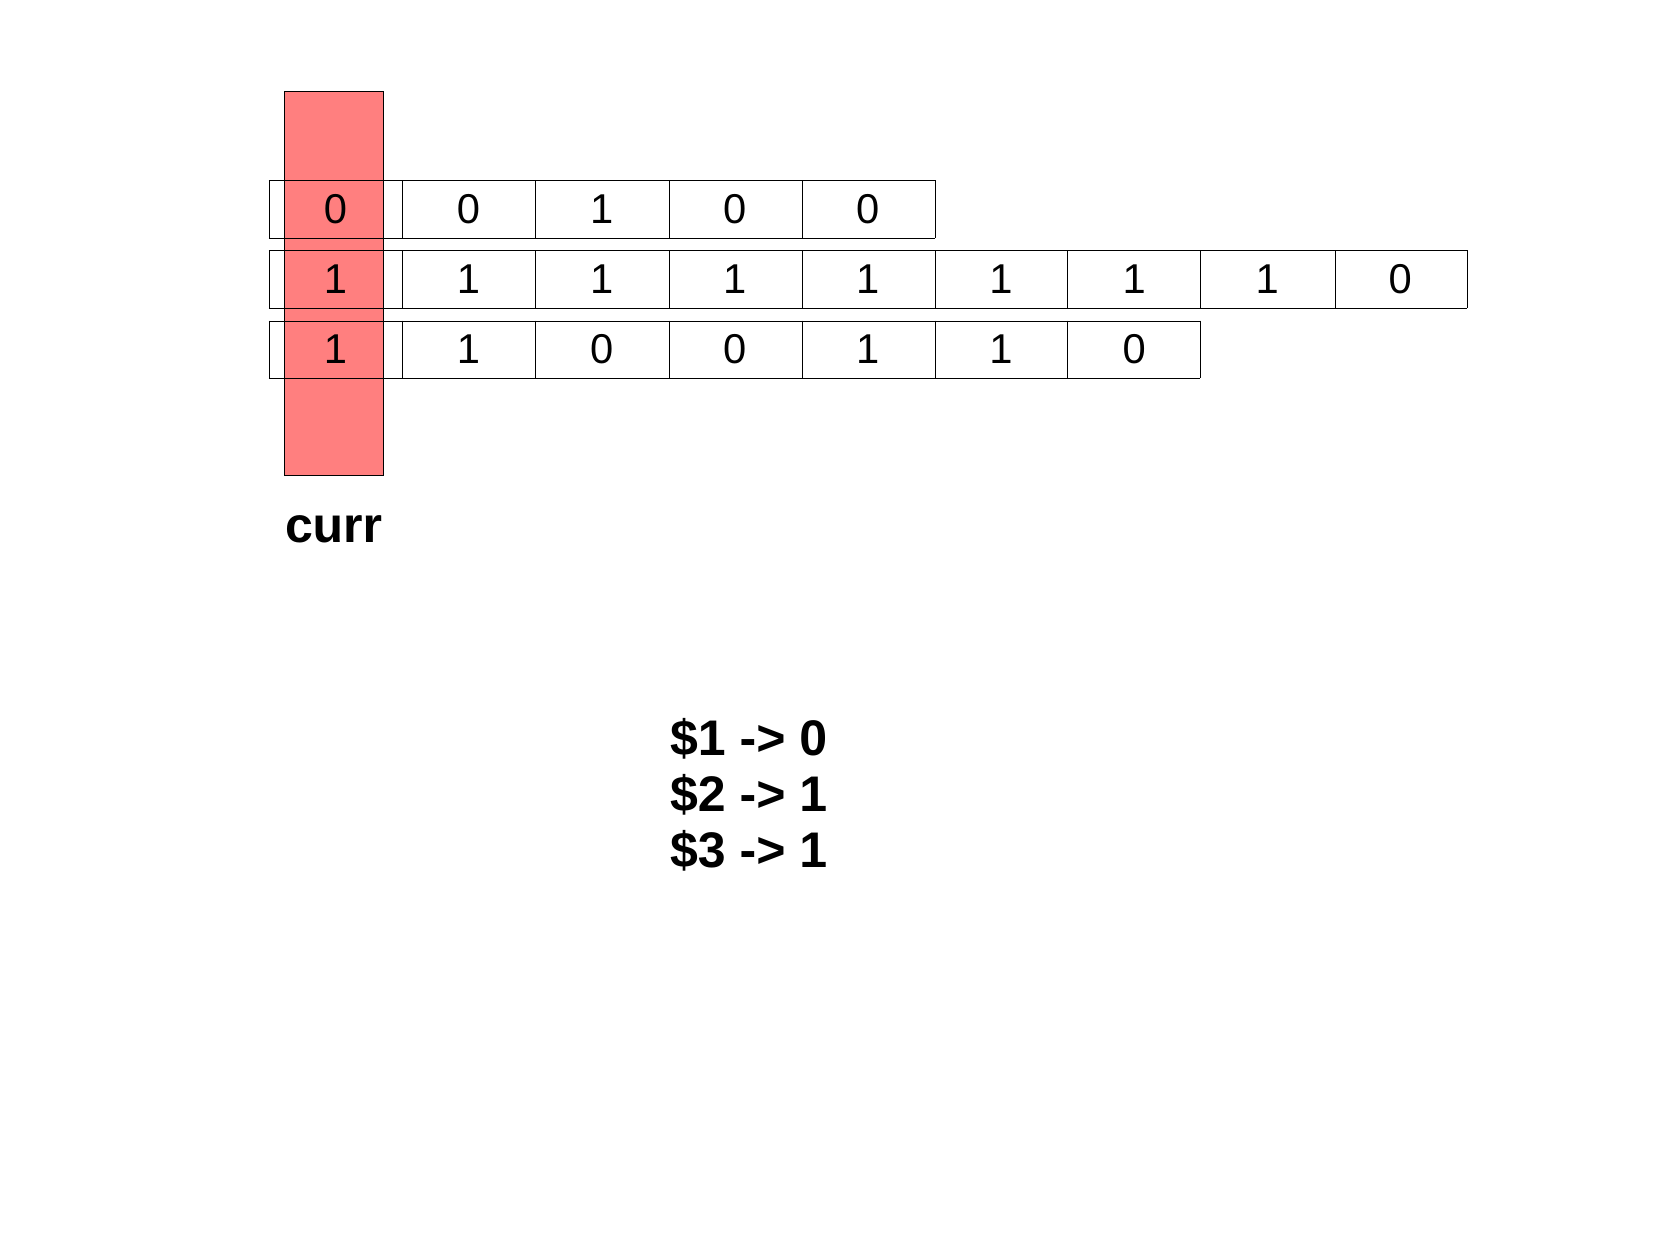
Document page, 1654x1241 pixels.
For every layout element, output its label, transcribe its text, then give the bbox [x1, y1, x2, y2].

chart [268, 180, 1470, 557]
text_box [284, 91, 384, 180]
text_box $1 -> 0 $2 -> 1 $3 -> 1 [655, 702, 922, 912]
text_box curr [259, 490, 408, 570]
